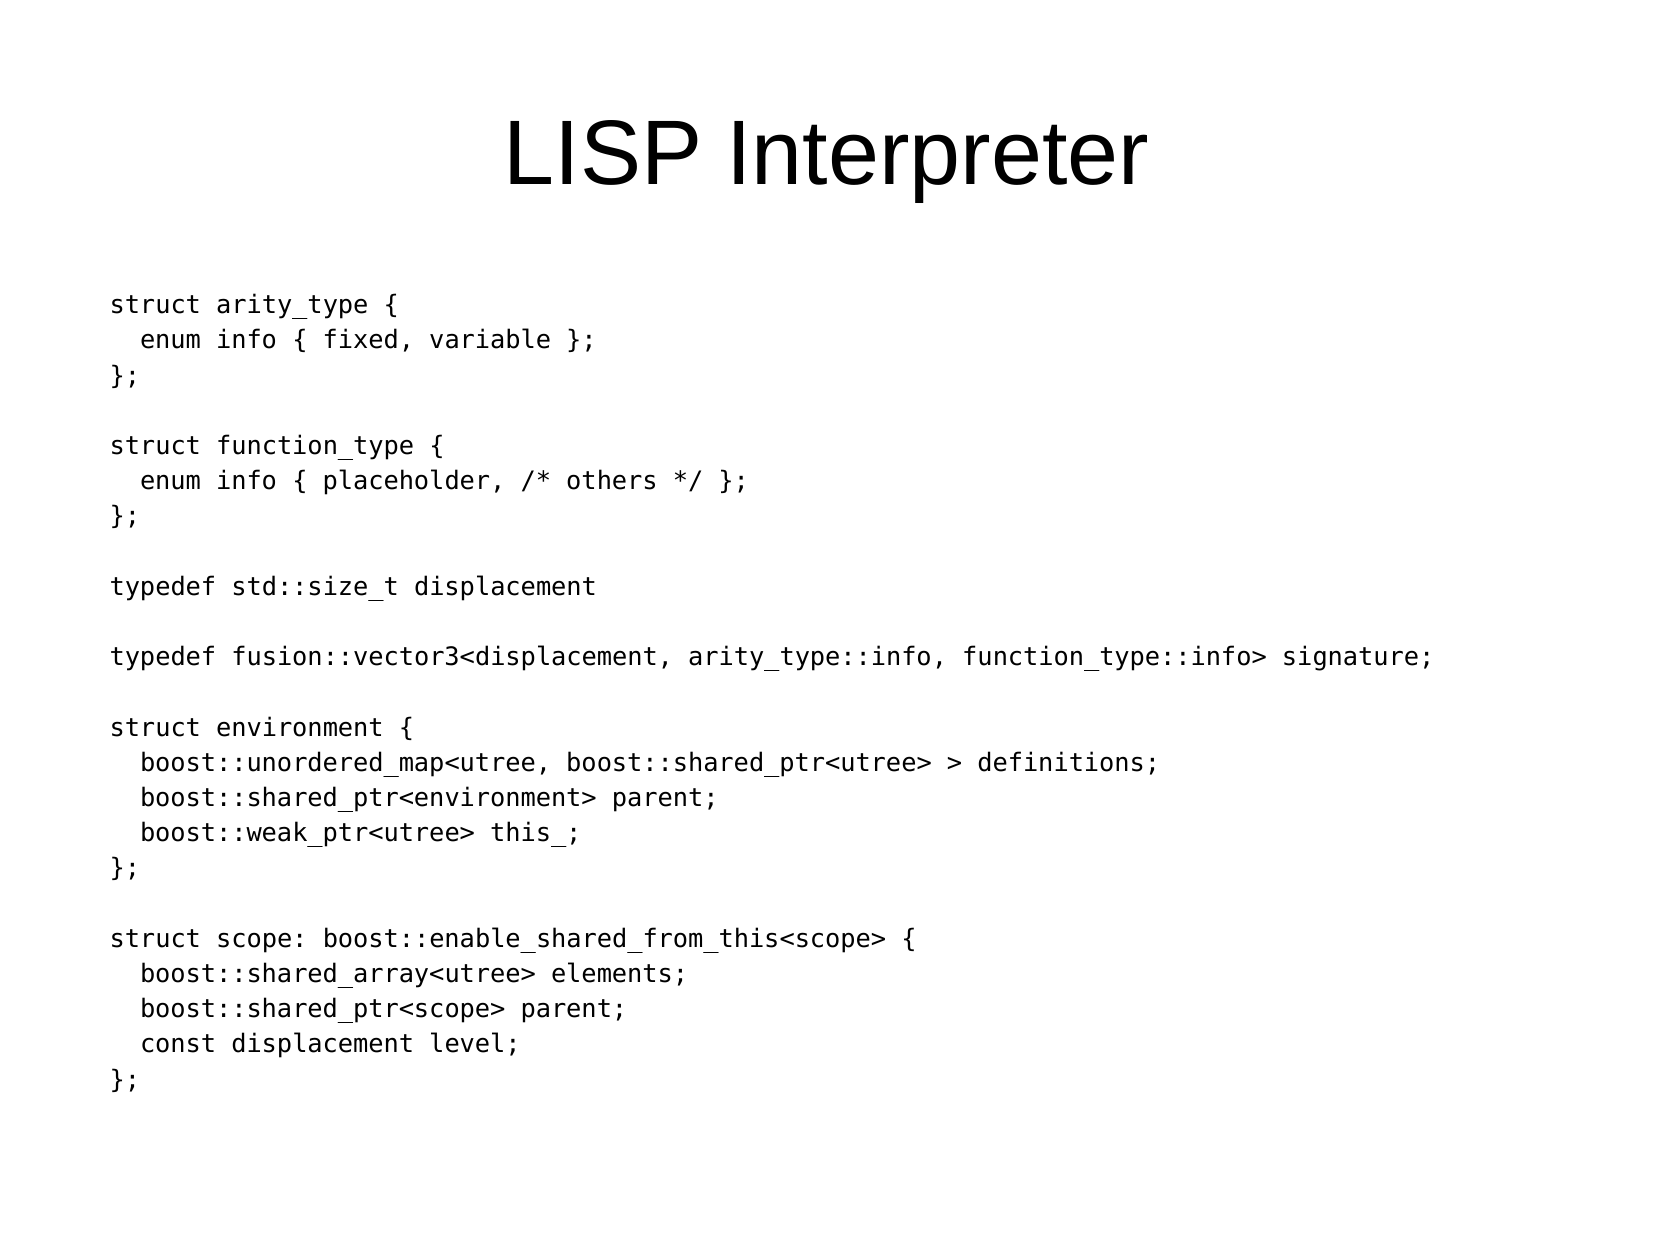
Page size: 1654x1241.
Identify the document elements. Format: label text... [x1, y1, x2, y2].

title LISP Interpreter [82, 49, 1571, 257]
list struct arity_type { enum info { fixed, variable }; }; struct function_type { enum info { placeholder, /* others */ }; }; typedef std::size_t displacement typedef fusion::vector3<displacement, arity_type::info, function_type::info> signature; struct environment { boost::unordered_map<utree, boost::shared_ptr<utree> > definitions; boost::shared_ptr<environment> parent; boost::weak_ptr<utree> this_; }; struct scope: boost::enable_shared_from_this<scope> { boost::shared_array<utree> elements; boost::shared_ptr<scope> parent; const displacement level; }; [82, 290, 1571, 1109]
